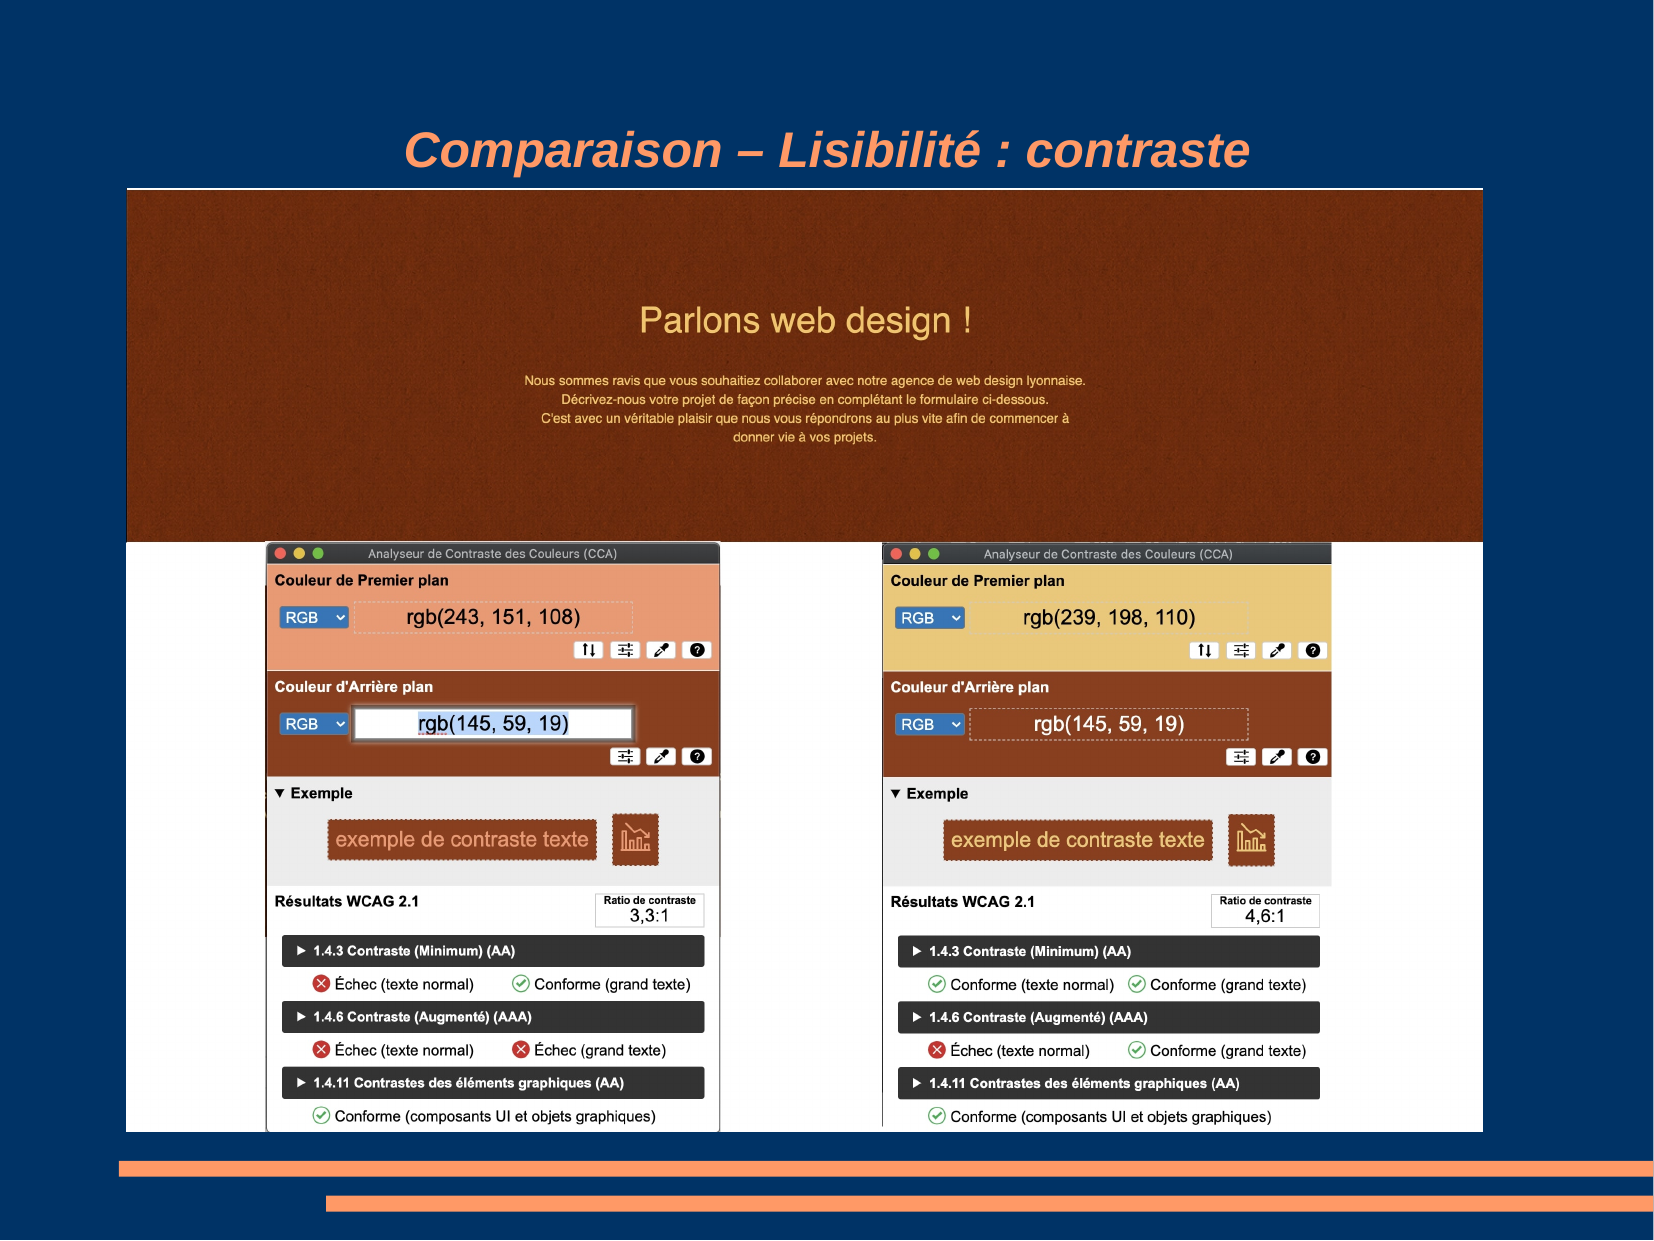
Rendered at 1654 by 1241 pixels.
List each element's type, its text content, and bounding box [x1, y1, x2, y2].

title Comparaison – Lisibilité : contraste [121, 46, 1534, 254]
picture [126, 188, 1483, 1132]
